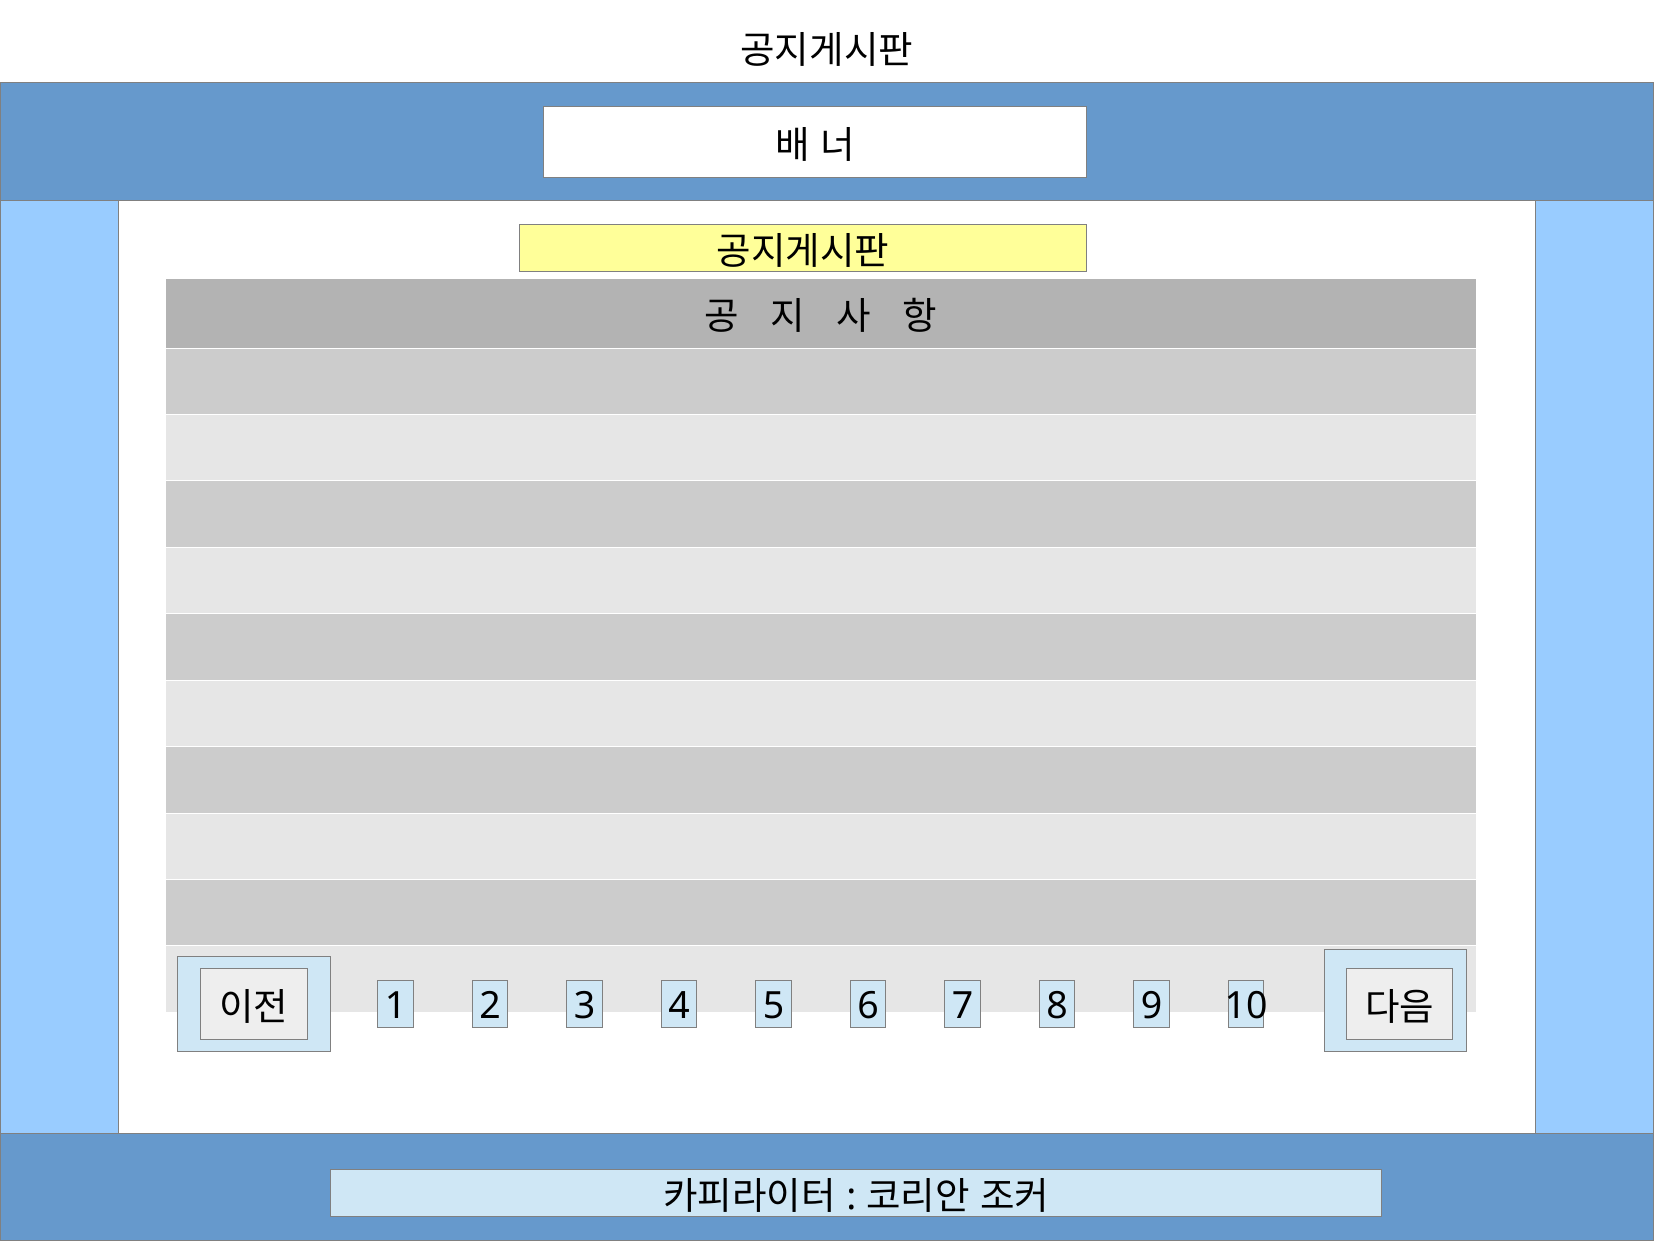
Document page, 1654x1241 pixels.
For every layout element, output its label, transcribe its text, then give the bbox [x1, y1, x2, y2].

text_box 공지게시판 [519, 224, 1087, 272]
text_box 6 [850, 980, 886, 1028]
text_box 다음 [1346, 968, 1453, 1040]
table_cell [166, 415, 1476, 480]
text_box 8 [1039, 980, 1075, 1028]
text_box 4 [661, 980, 697, 1028]
table_cell [166, 548, 1476, 613]
text_box 7 [944, 980, 981, 1028]
text_box 배 너 [543, 106, 1087, 178]
table_cell [166, 880, 1476, 945]
table_cell [166, 681, 1476, 746]
text_box 2 [472, 980, 508, 1028]
text_box 1 [377, 980, 414, 1028]
text_box 공지게시판 [602, 13, 1052, 71]
text_box 10 [1228, 980, 1264, 1028]
table_cell [166, 946, 1476, 1012]
text_box 9 [1133, 980, 1170, 1028]
table_cell [166, 349, 1476, 414]
table_cell [166, 614, 1476, 680]
text_box 10 [1251, 994, 1262, 1016]
table_cell [166, 814, 1476, 879]
text_box 5 [755, 980, 792, 1028]
text_box [0, 82, 1654, 1241]
table_cell [166, 481, 1476, 547]
text_box 이전 [200, 968, 308, 1040]
table_cell [166, 747, 1476, 813]
text_box 3 [566, 980, 603, 1028]
text_box 카피라이터 : 코리안 조커 [330, 1169, 1382, 1217]
table_header 공 지 사 항 [166, 279, 1476, 348]
